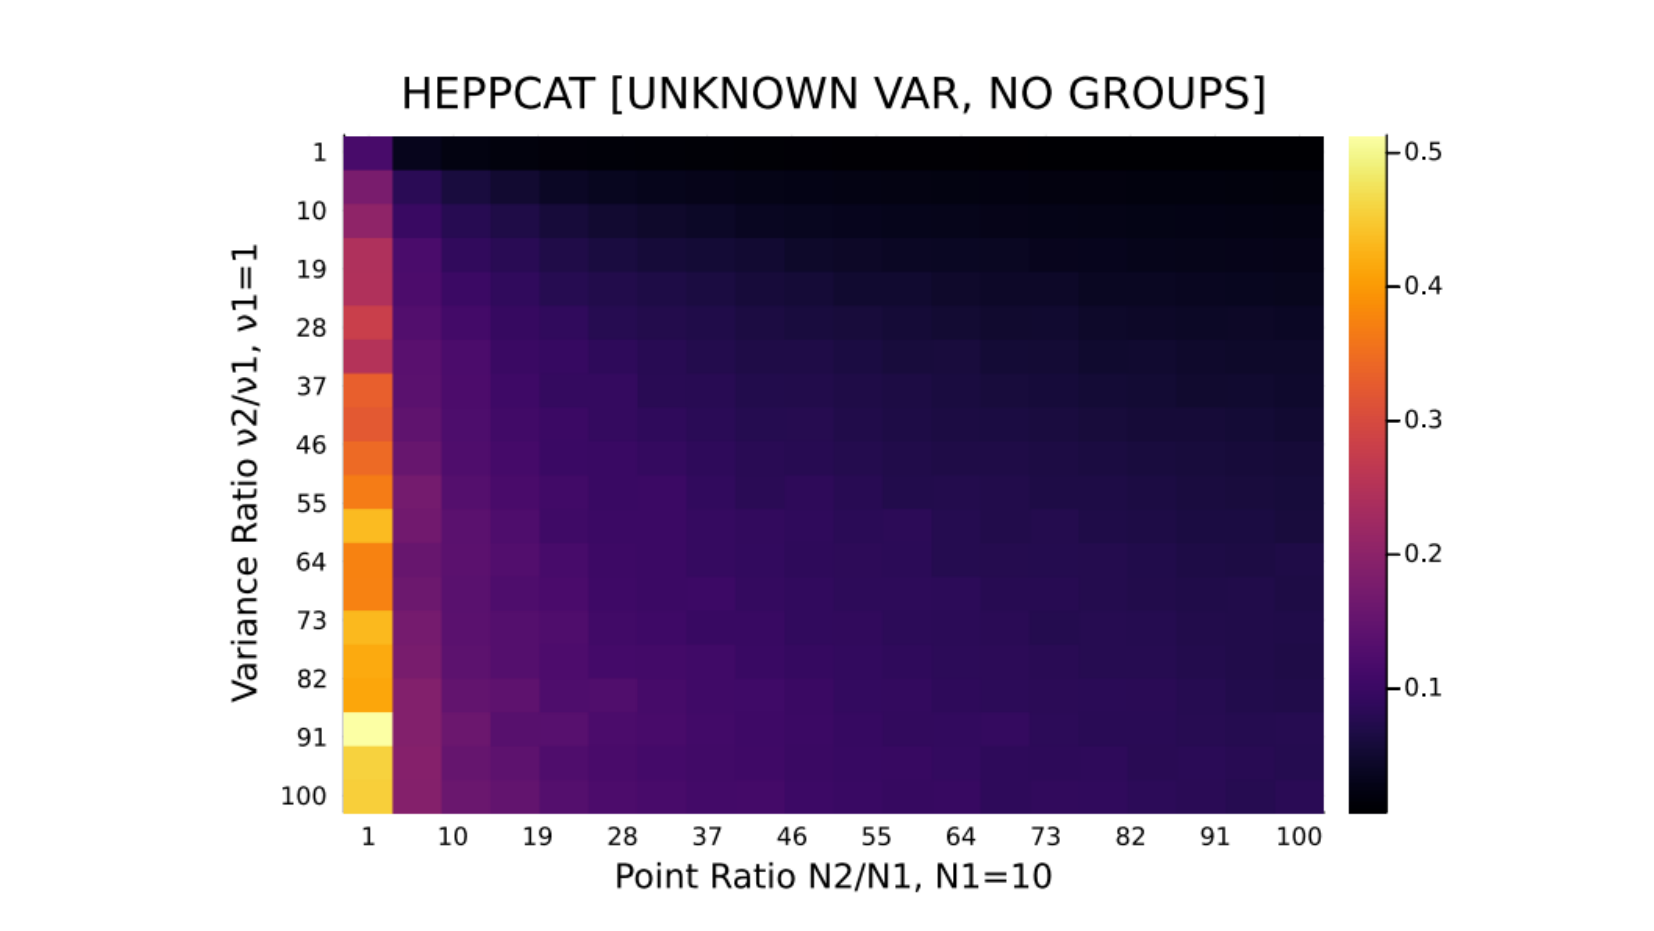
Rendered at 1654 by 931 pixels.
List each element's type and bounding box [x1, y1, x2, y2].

picture [225, 74, 1457, 894]
